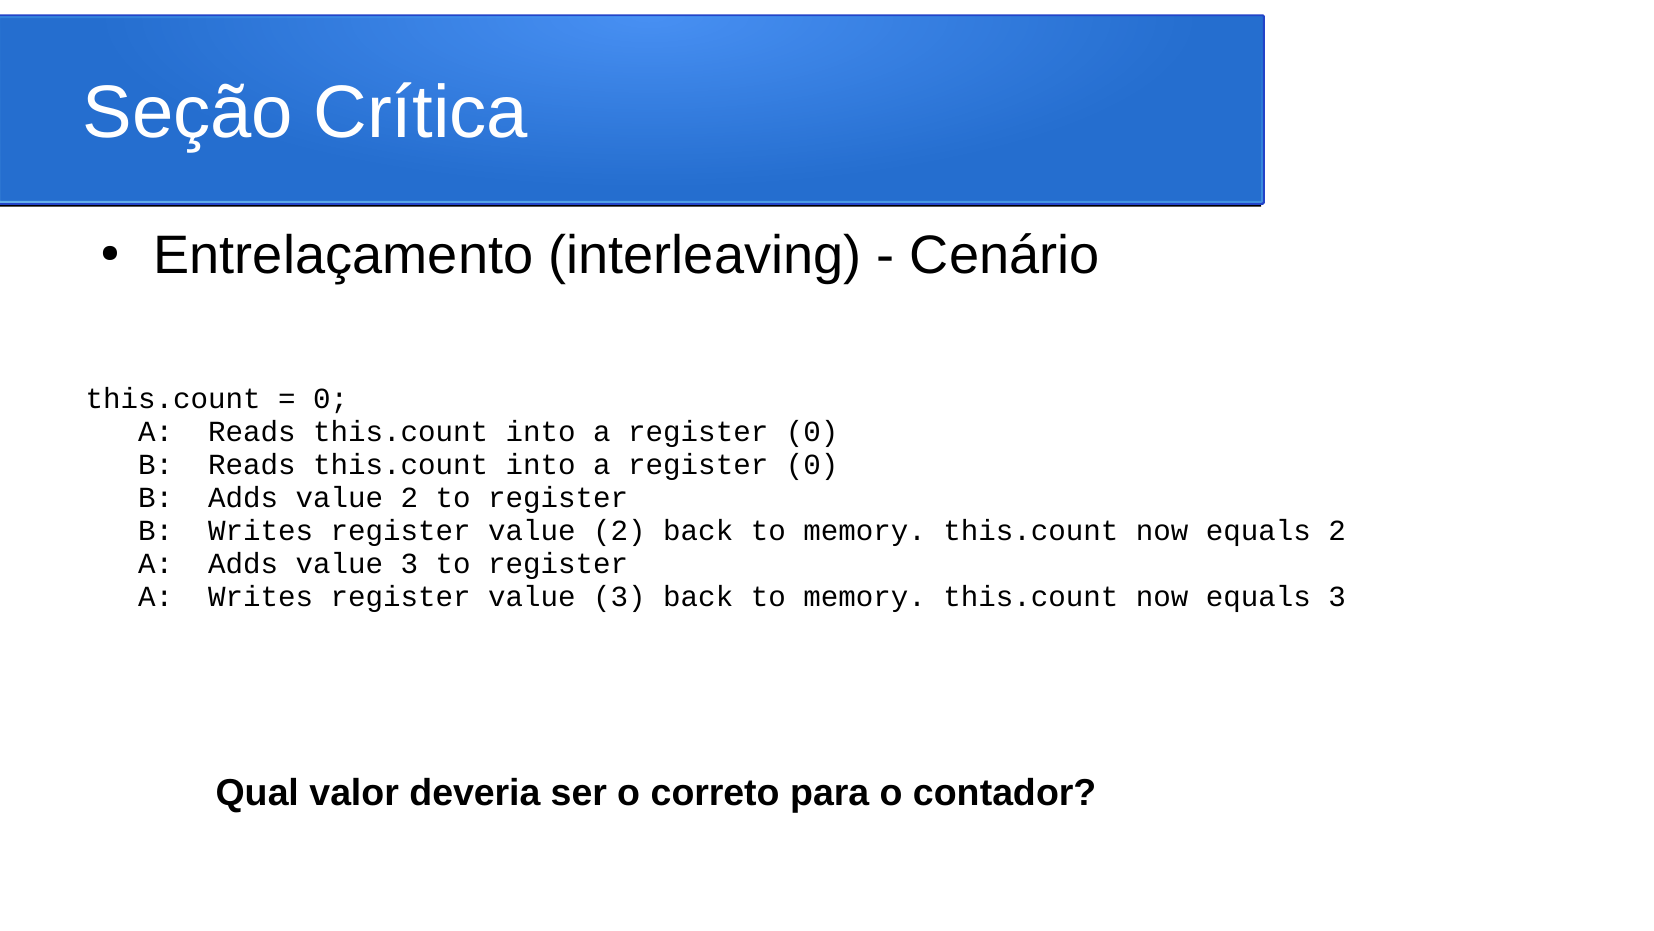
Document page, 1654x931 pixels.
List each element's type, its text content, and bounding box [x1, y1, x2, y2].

text_box this.count = 0; A: Reads this.count into a register (0) B: Reads this.count into a register (0) B: Adds value 2 to register B: Writes register value (2) back to memory. this.count now equals 2 A: Adds value 3 to register A: Writes register value (3) back to memory. this.count now equals 3 [70, 376, 1548, 689]
text_box Qual valor deveria ser o correto para o contador? [200, 763, 1112, 821]
list Entrelaçamento (interleaving) - Cenário [82, 224, 1571, 764]
title Seção Crítica [82, 35, 1235, 189]
